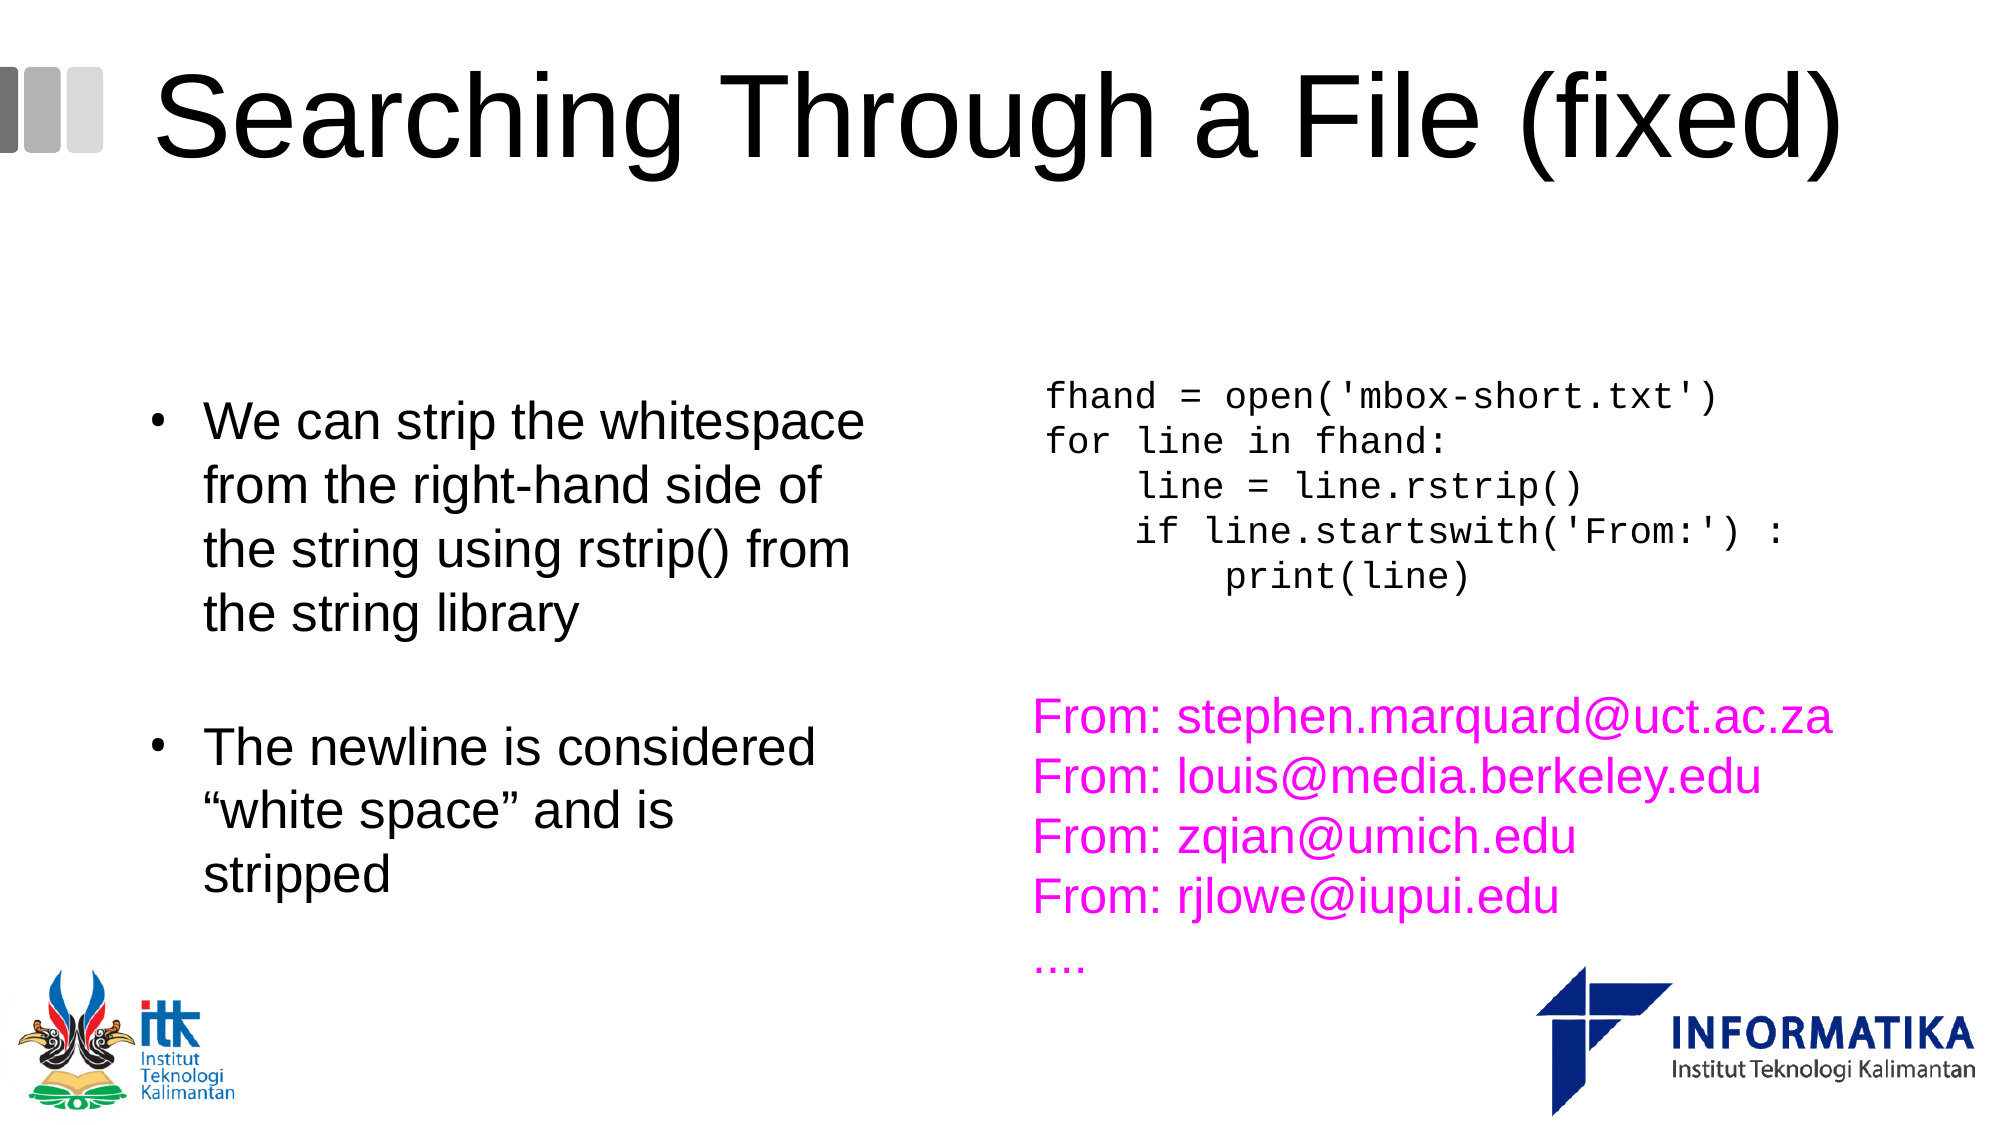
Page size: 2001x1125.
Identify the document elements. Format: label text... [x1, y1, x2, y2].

picture [1534, 965, 1976, 1118]
text_box fhand = open('mbox-short.txt') for line in fhand: line = line.rstrip() if line.startswith('From:') : print(line) [1044, 342, 1857, 626]
picture [0, 935, 253, 1125]
text_box From: stephen.marquard@uct.ac.za From: louis@media.berkeley.edu From: zqian@umich.edu From: rjlowe@iupui.edu .... [1031, 663, 1948, 1004]
title Searching Through a File (fixed) [137, 1, 1863, 219]
list We can strip the whitespace from the right-hand side of the string using rstrip() from the string library The newline is considered “white space” and is stripped [142, 320, 878, 970]
